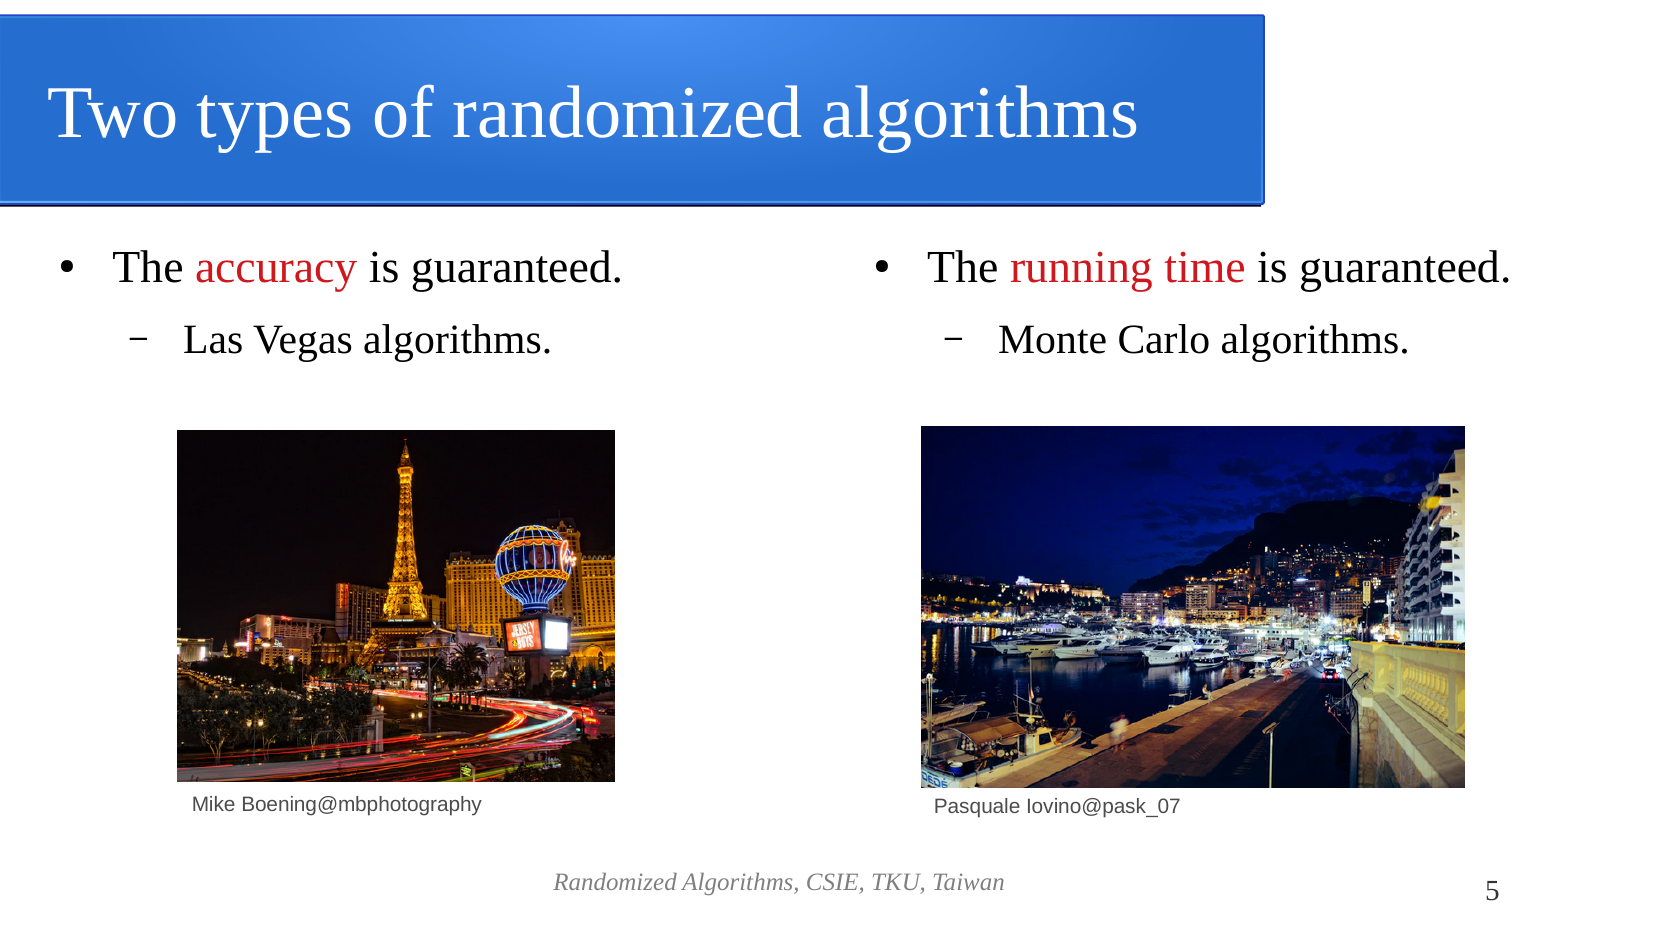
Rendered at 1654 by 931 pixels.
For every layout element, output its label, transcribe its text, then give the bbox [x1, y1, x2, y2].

text_box Pasquale Iovino@pask_07 [919, 787, 1205, 829]
text_box Mike Boening@mbphotography [177, 785, 544, 825]
list The running time is guaranteed. Monte Carlo algorithms. [856, 242, 1607, 782]
picture [921, 426, 1465, 788]
title Two types of randomized algorithms [47, 35, 1199, 189]
list The accuracy is guaranteed. Las Vegas algorithms. [41, 242, 792, 782]
picture [177, 430, 615, 782]
